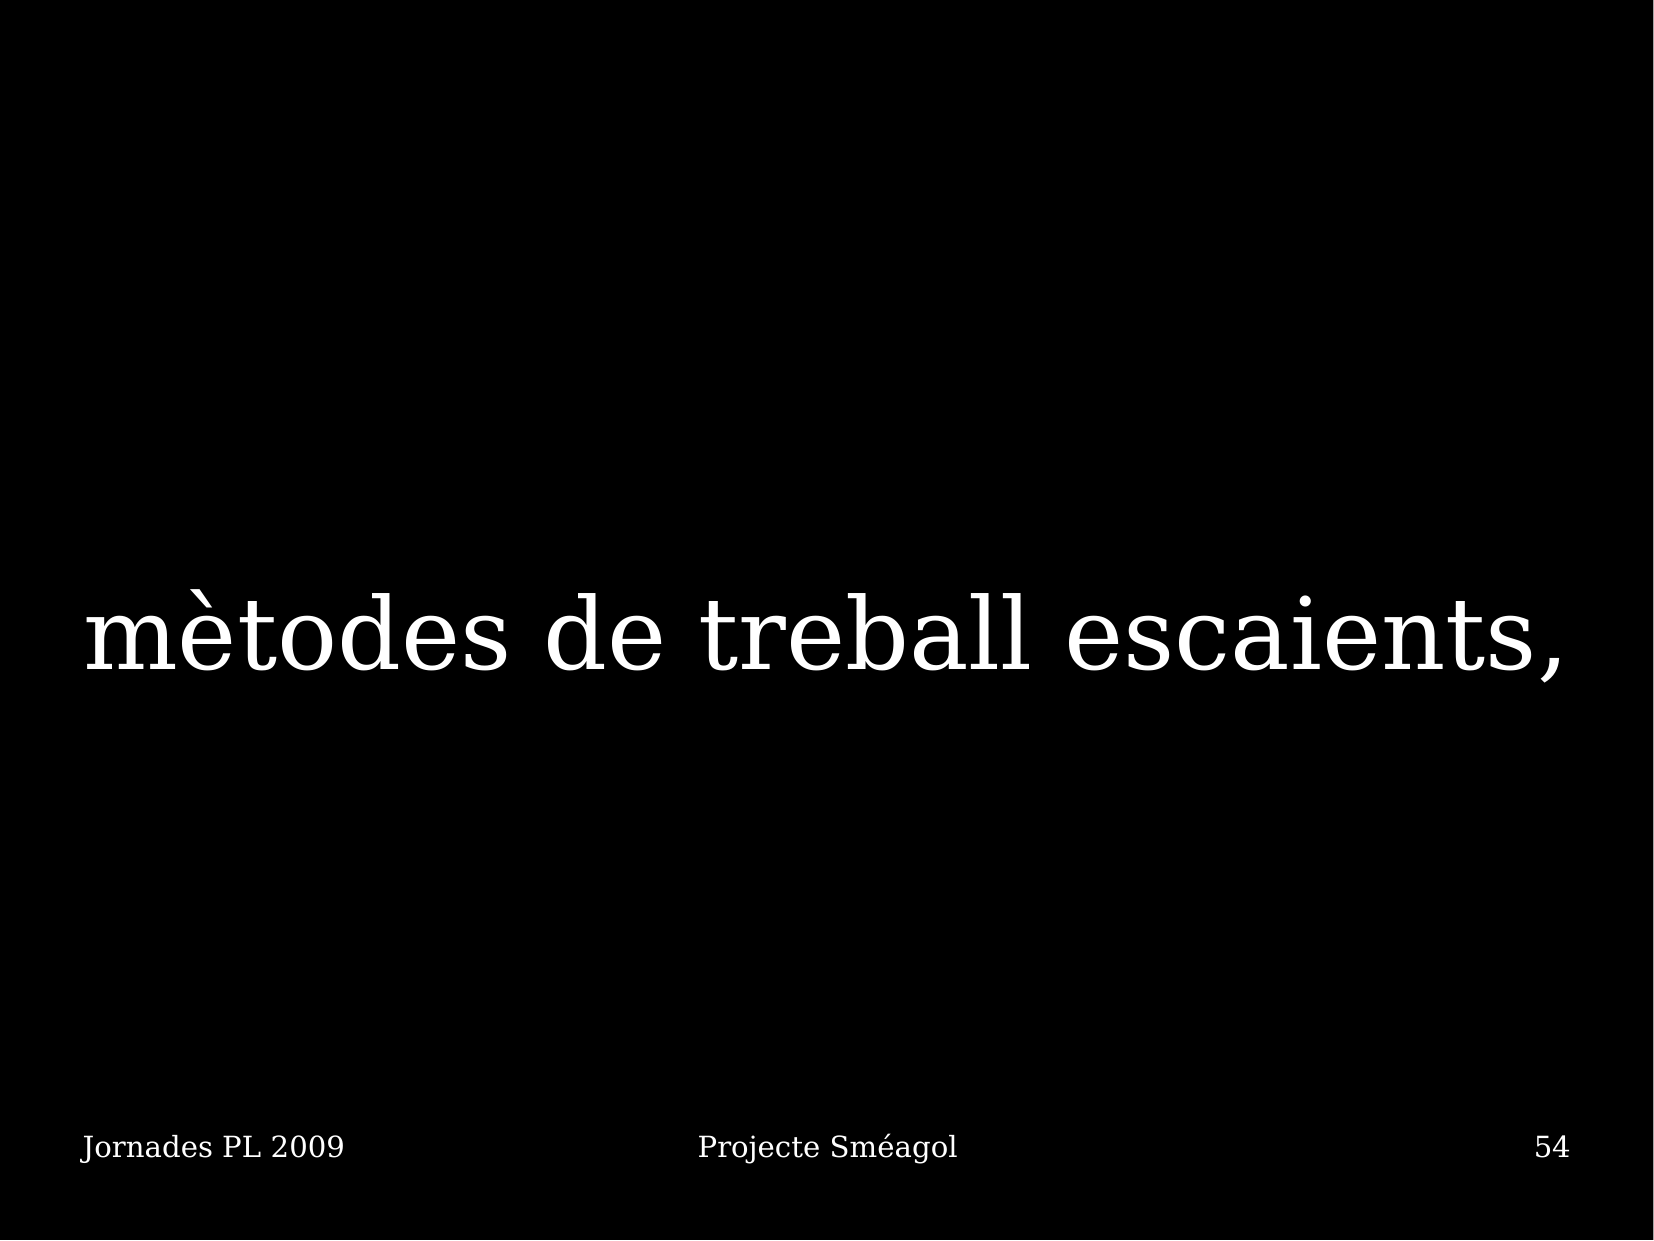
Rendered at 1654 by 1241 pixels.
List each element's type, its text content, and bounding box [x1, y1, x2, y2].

title mètodes de treball escaients, [59, 529, 1595, 711]
